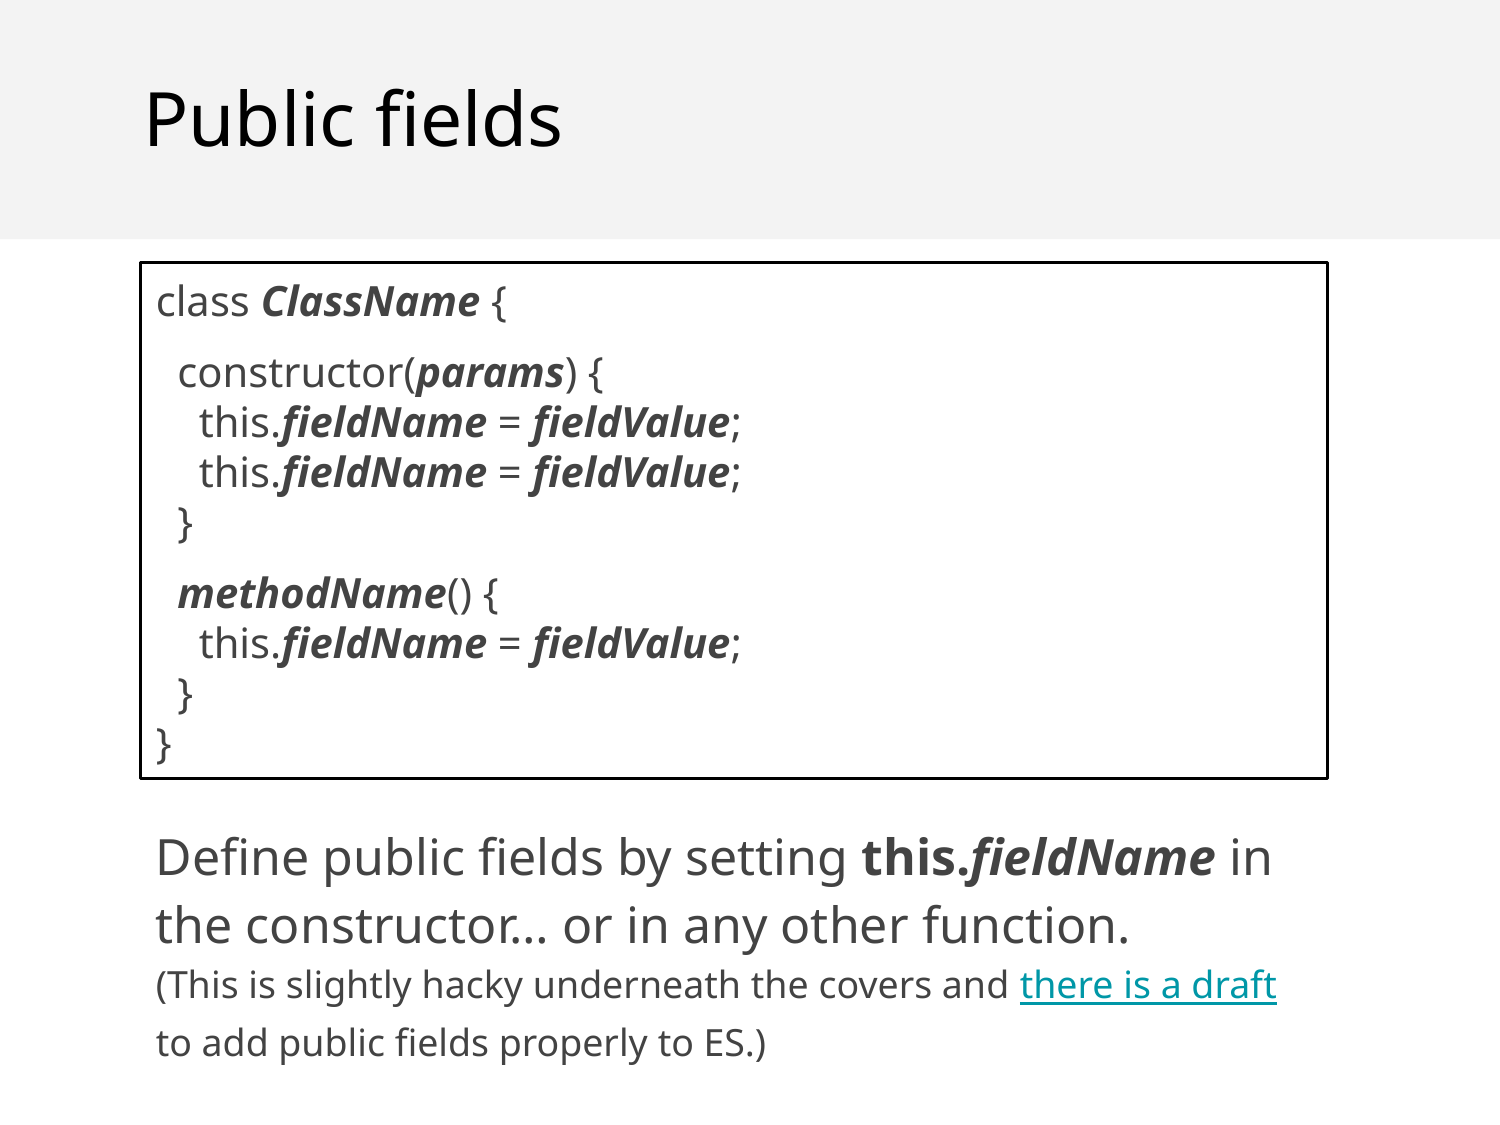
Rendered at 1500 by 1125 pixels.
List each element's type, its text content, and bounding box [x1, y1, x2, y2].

text_box class ClassName { constructor(params) { this.fieldName = fieldValue; this.fieldName = fieldValue; } methodName() { this.fieldName = fieldValue; } } [140, 262, 1328, 779]
title Public fields [128, 56, 1372, 183]
list Define public fields by setting this.fieldName in the constructor… or in any other function. (This is slightly hacky underneath the covers and there is a draft to add public fields properly to ES.) [140, 800, 1328, 1066]
